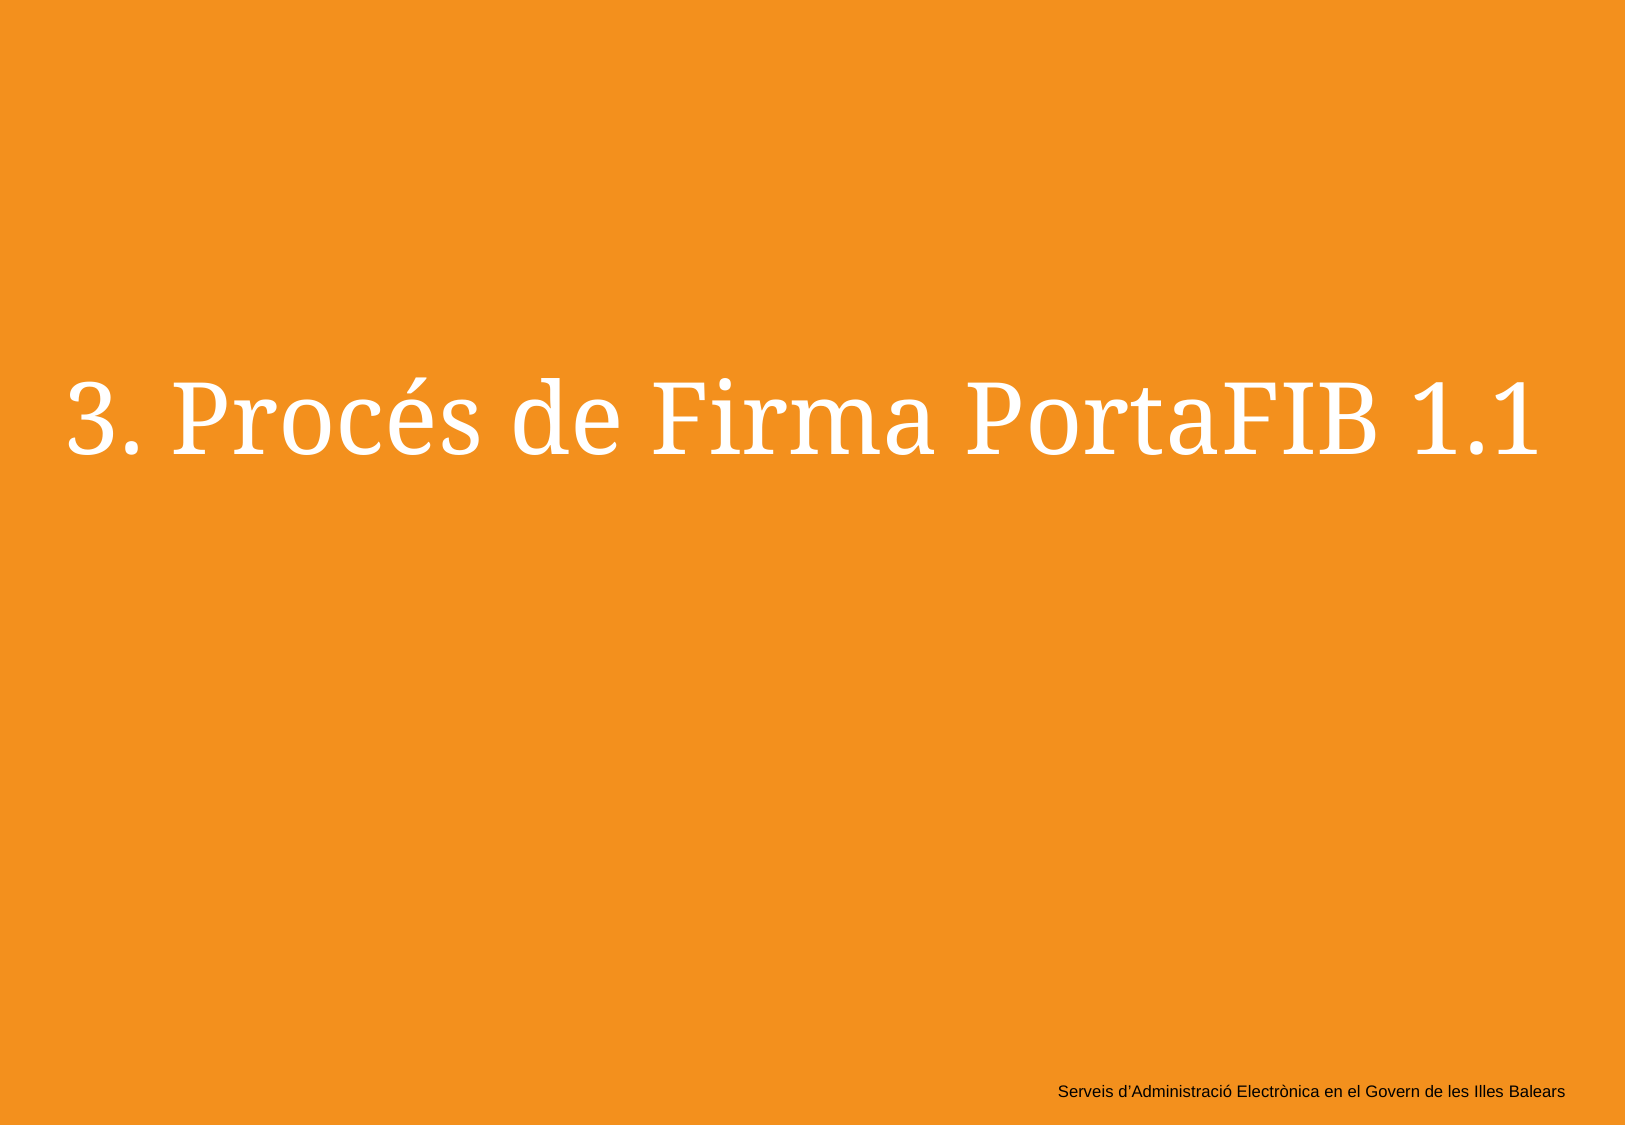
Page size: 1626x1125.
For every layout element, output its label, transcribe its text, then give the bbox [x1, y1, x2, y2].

title 3. Procés de Firma PortaFIB 1.1 [63, 354, 1561, 476]
